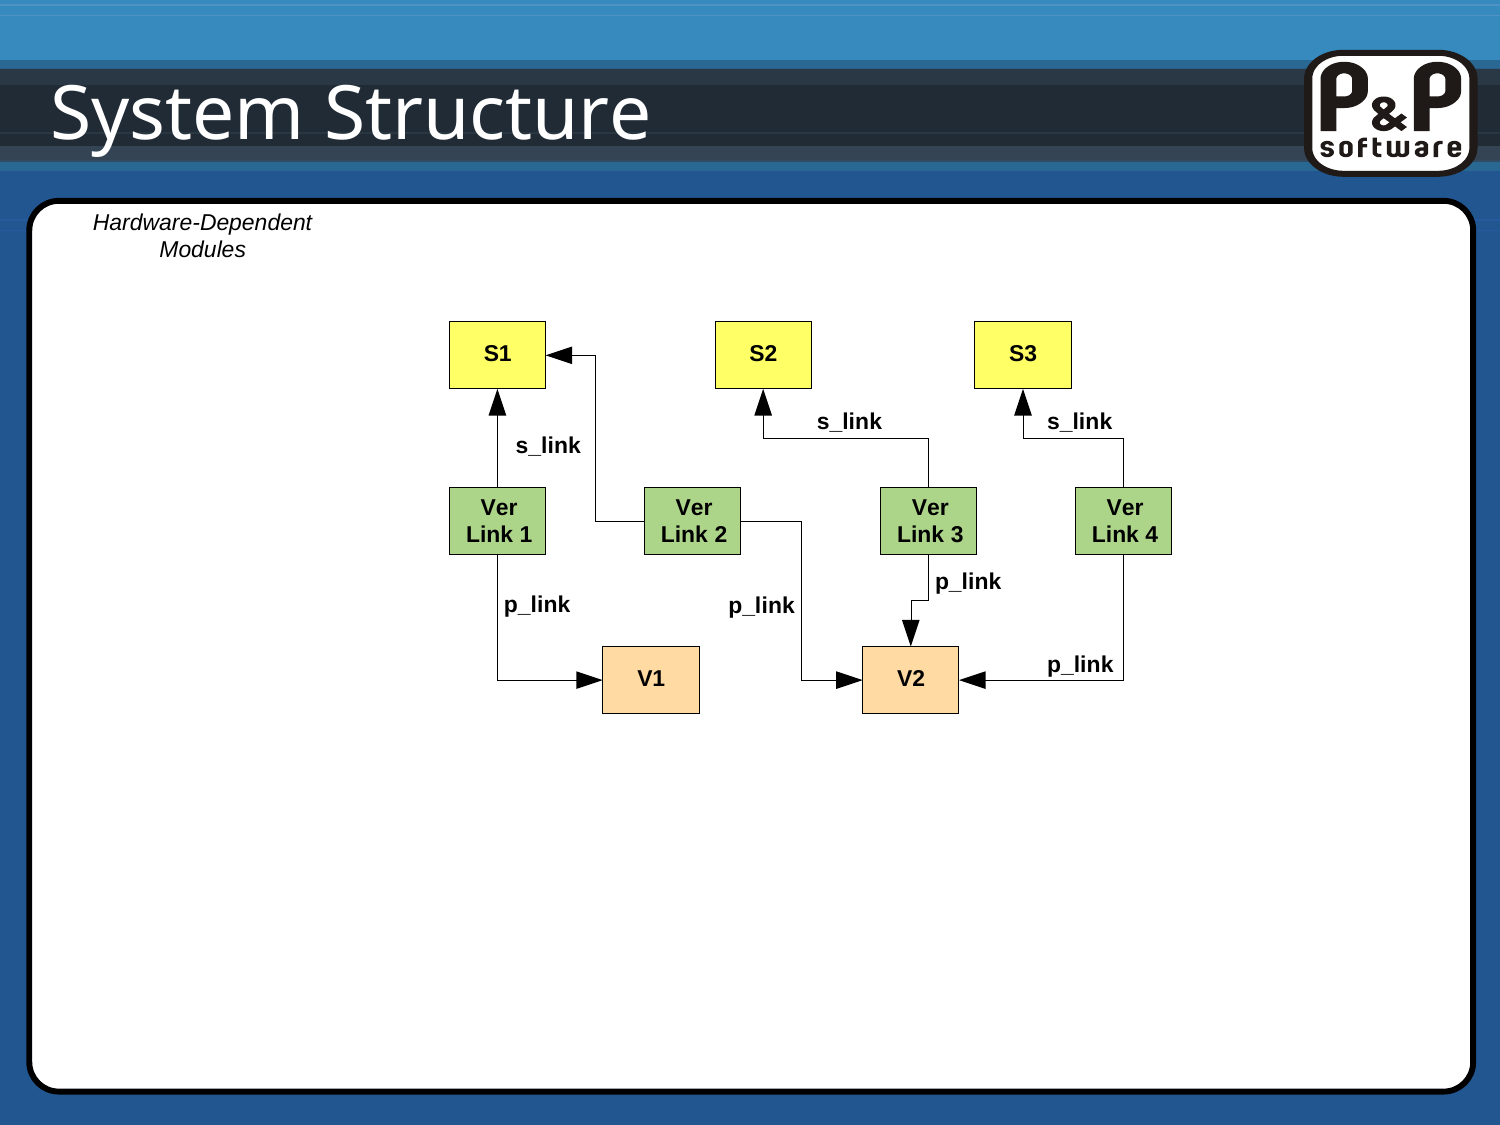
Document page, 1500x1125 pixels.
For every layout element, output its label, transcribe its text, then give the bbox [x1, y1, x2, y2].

text_box [880, 487, 977, 555]
text_box p_link [503, 591, 571, 626]
text_box Hardware-Dependent Modules [92, 208, 313, 263]
text_box s_link [1047, 408, 1114, 443]
text_box [862, 646, 959, 714]
text_box [602, 646, 700, 714]
text_box p_link [934, 567, 1002, 602]
text_box Ver Link 3 [897, 493, 972, 547]
text_box S1 [483, 339, 534, 367]
text_box s_link [816, 407, 884, 443]
text_box s_link [515, 431, 583, 466]
text_box [1075, 487, 1172, 555]
title System Structure [50, 16, 1091, 204]
text_box Ver Link 2 [660, 493, 735, 547]
text_box p_link [728, 591, 795, 626]
text_box S3 [1009, 339, 1060, 367]
text_box [449, 321, 546, 389]
text_box Ver Link 1 [465, 493, 541, 547]
text_box V2 [897, 664, 947, 692]
text_box [715, 321, 812, 389]
text_box V1 [637, 664, 688, 692]
text_box Ver Link 4 [1091, 493, 1166, 547]
picture [0, 0, 1500, 239]
text_box S2 [749, 339, 800, 367]
text_box [974, 321, 1072, 389]
text_box p_link [1047, 650, 1114, 685]
text_box [449, 487, 546, 555]
text_box [644, 487, 741, 555]
